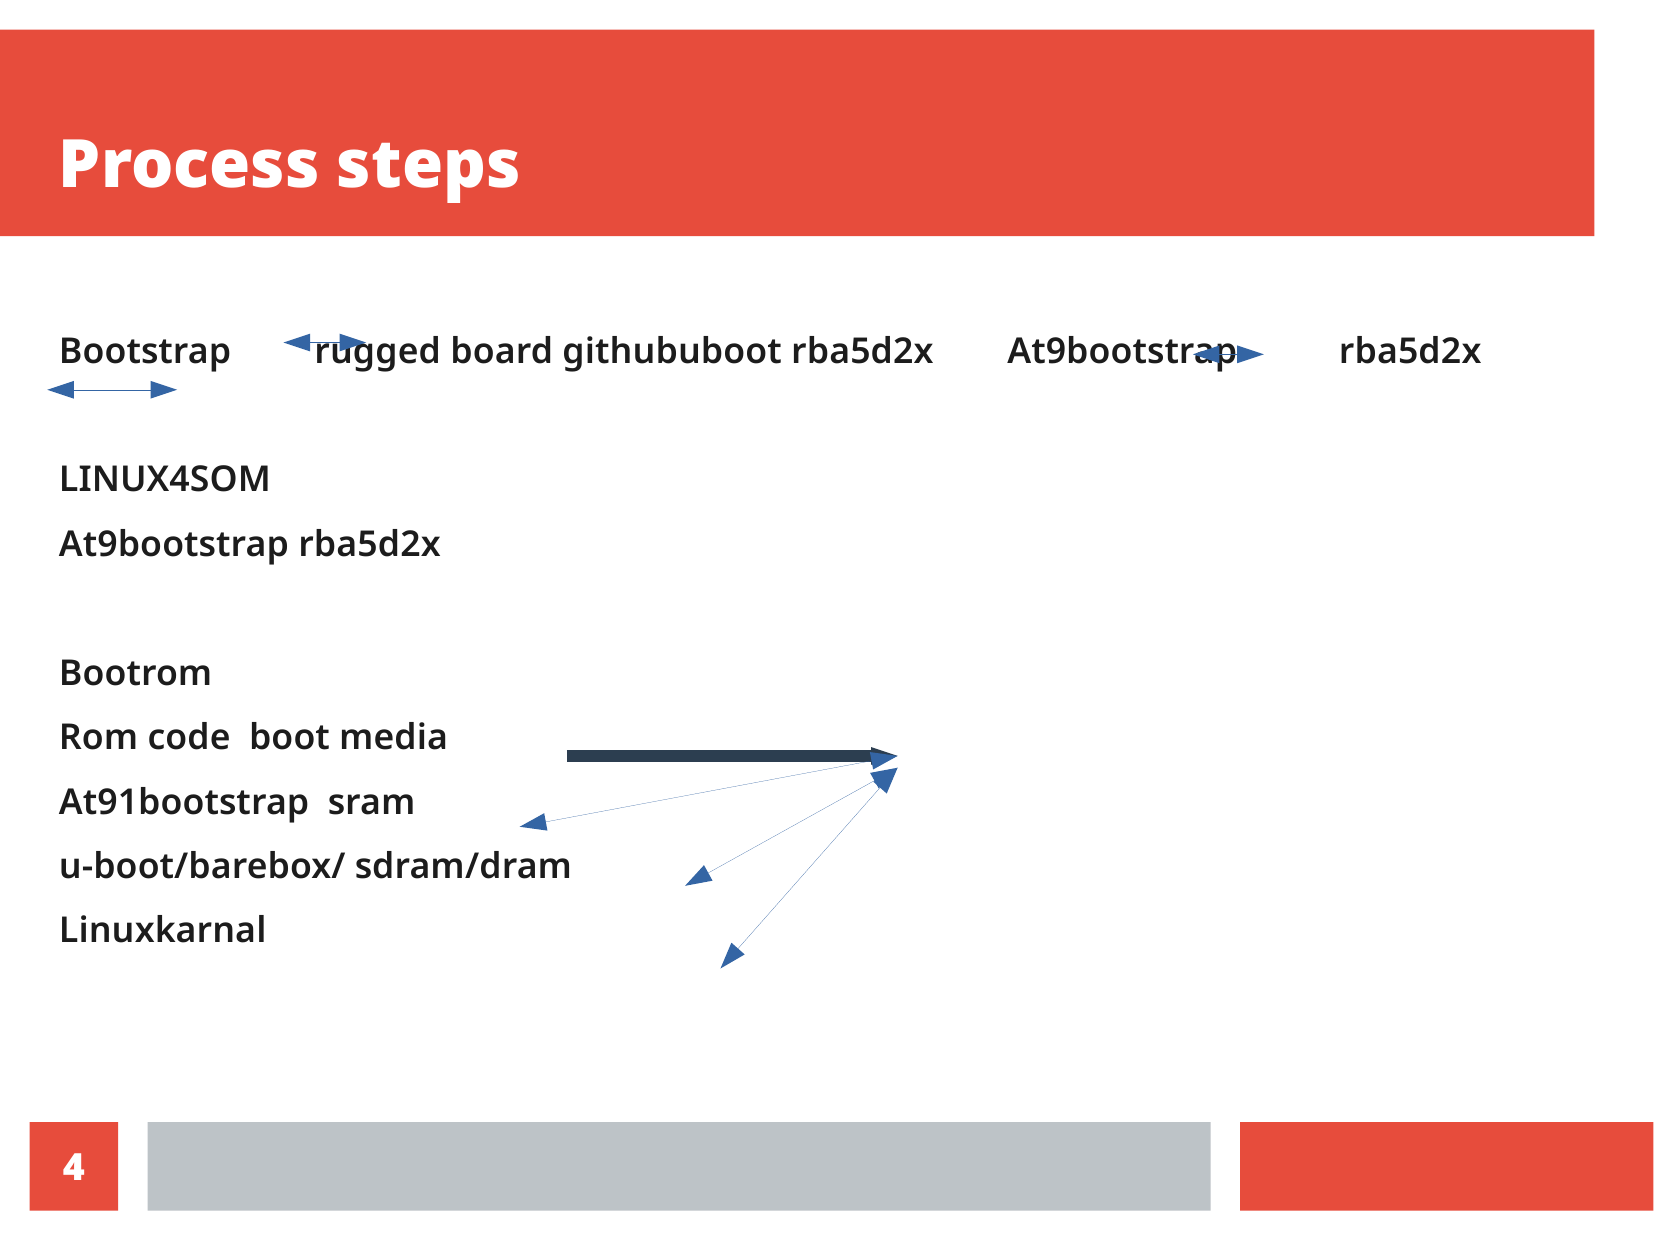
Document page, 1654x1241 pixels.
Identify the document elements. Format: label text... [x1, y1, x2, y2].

list Bootstrap rugged board githububoot rba5d2x At9bootstrap rba5d2x LINUX4SOM At9bootstrap rba5d2x Bootrom Rom code boot media At91bootstrap sram u-boot/barebox/ sdram/dram Linuxkarnal [59, 324, 1565, 1093]
title Process steps [59, 59, 1595, 207]
